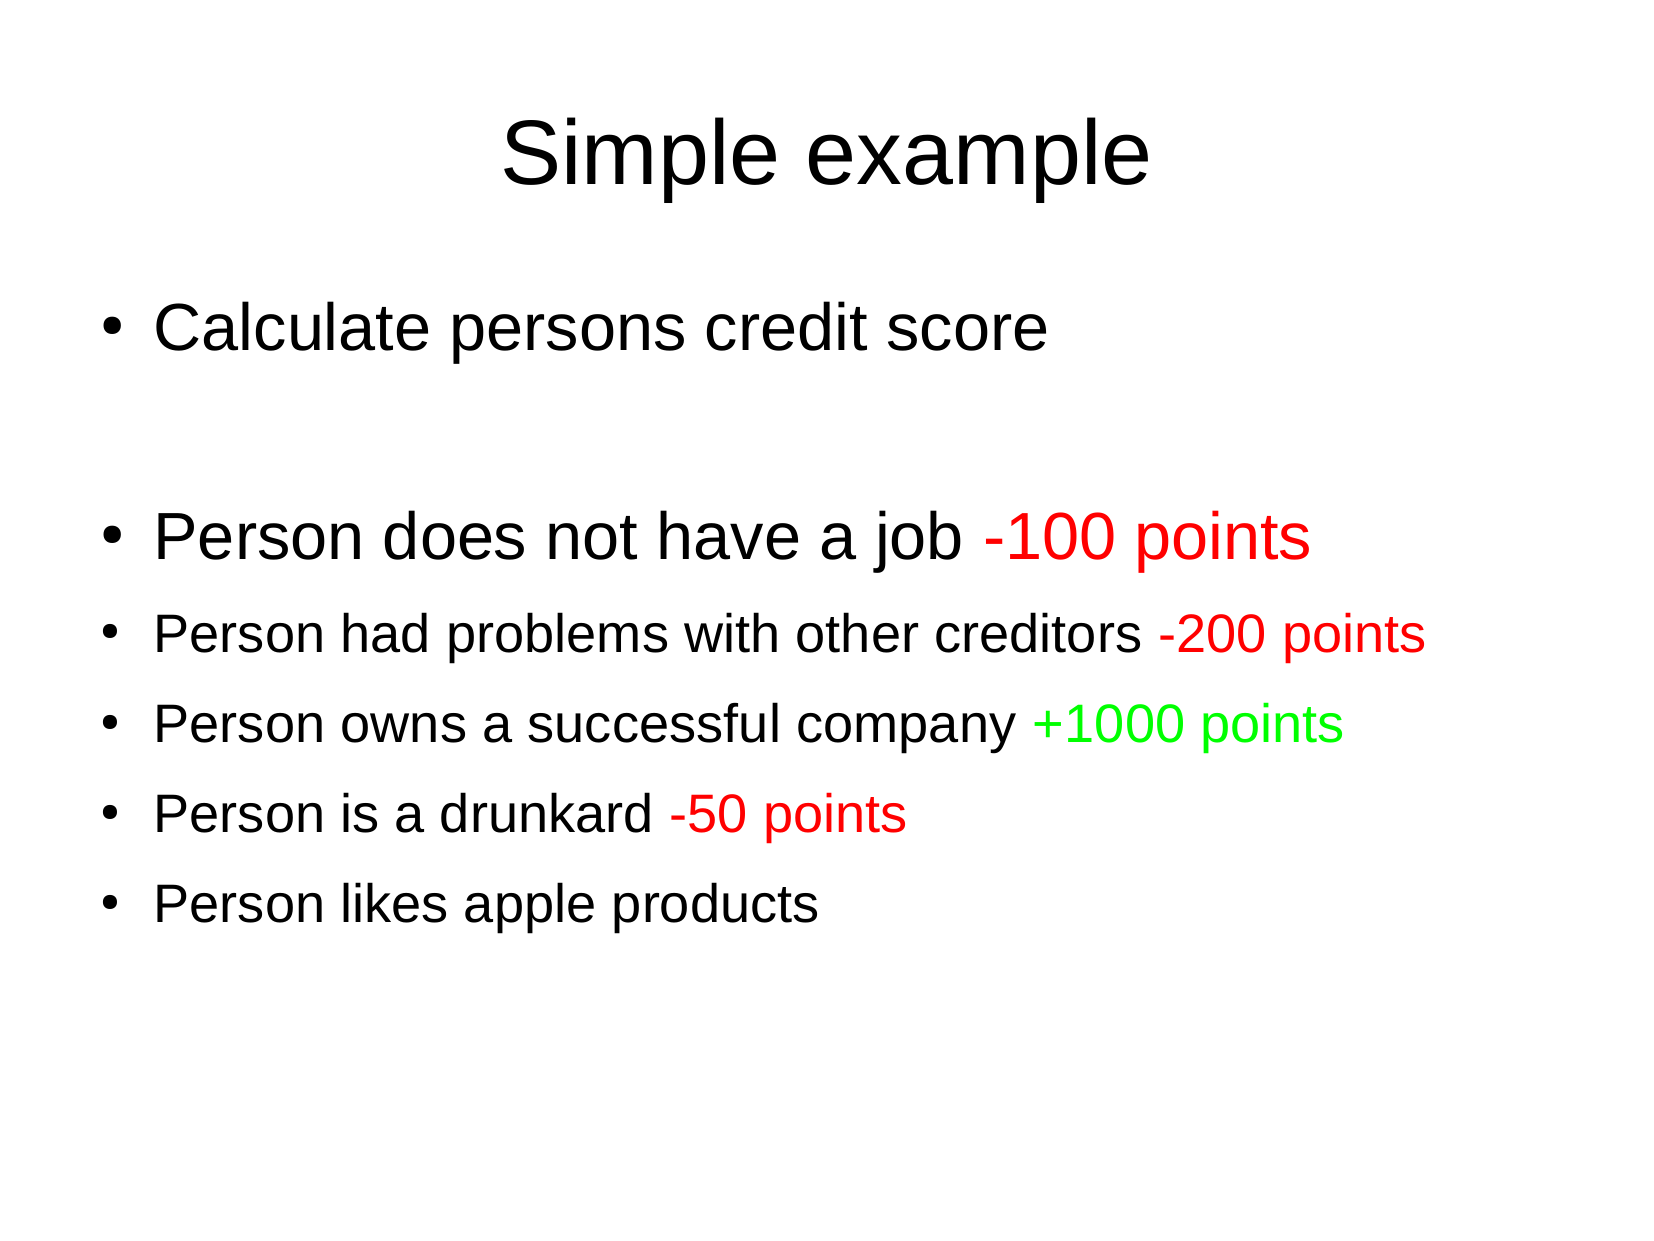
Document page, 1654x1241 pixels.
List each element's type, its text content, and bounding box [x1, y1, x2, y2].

list Calculate persons credit score Person does not have a job -100 points Person had problems with other creditors -200 points Person owns a successful company +1000 points Person is a drunkard -50 points Person likes apple products [82, 290, 1571, 1010]
title Simple example [82, 49, 1571, 257]
